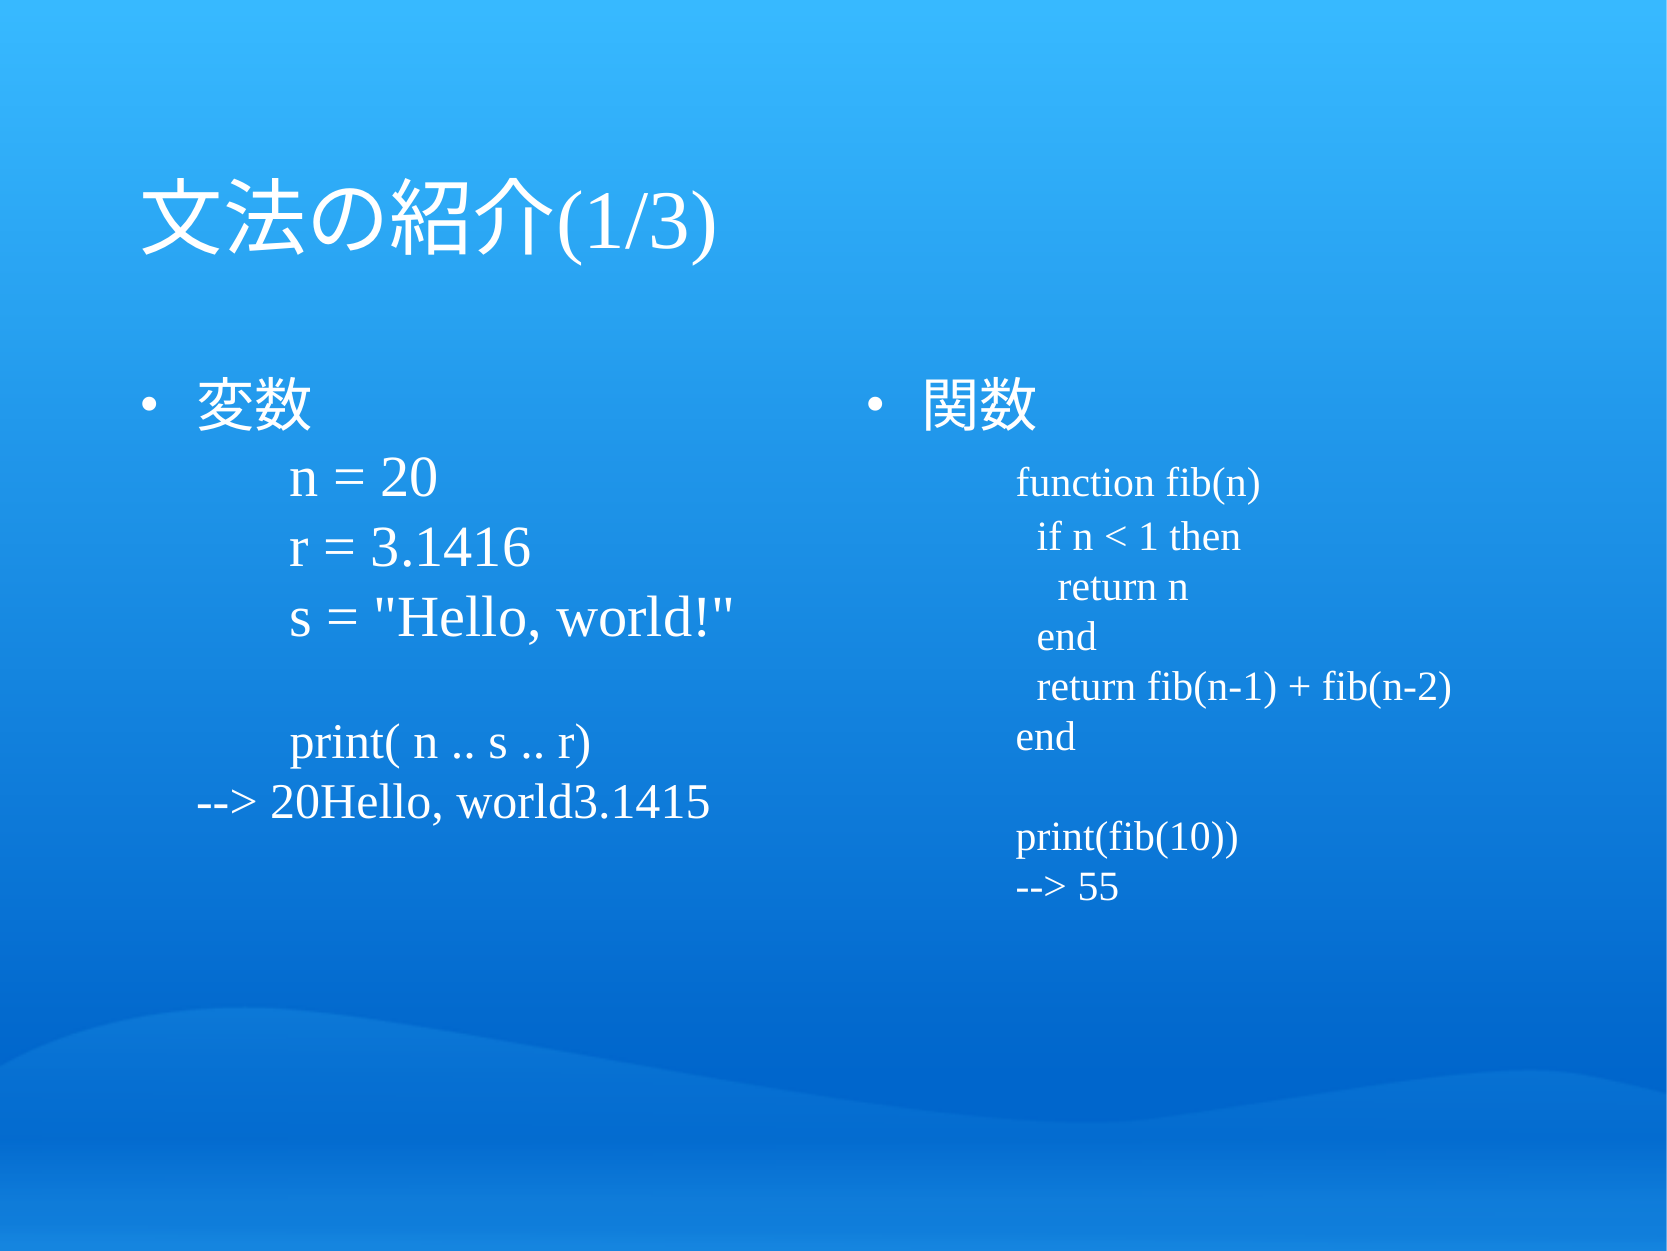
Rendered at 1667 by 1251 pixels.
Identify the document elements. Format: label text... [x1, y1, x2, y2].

list 関数 function fib(n) if n < 1 then return n end return fib(n-1) + fib(n-2) end print(fib(10)) --> 55 [850, 360, 1625, 1112]
list 変数 n = 20 r = 3.1416 s = "Hello, world!" print( n .. s .. r) --> 20Hello, world3.1415 [124, 360, 817, 1127]
picture [0, 0, 1667, 1251]
title 文法の紹介(1/3) [124, 103, 1542, 328]
